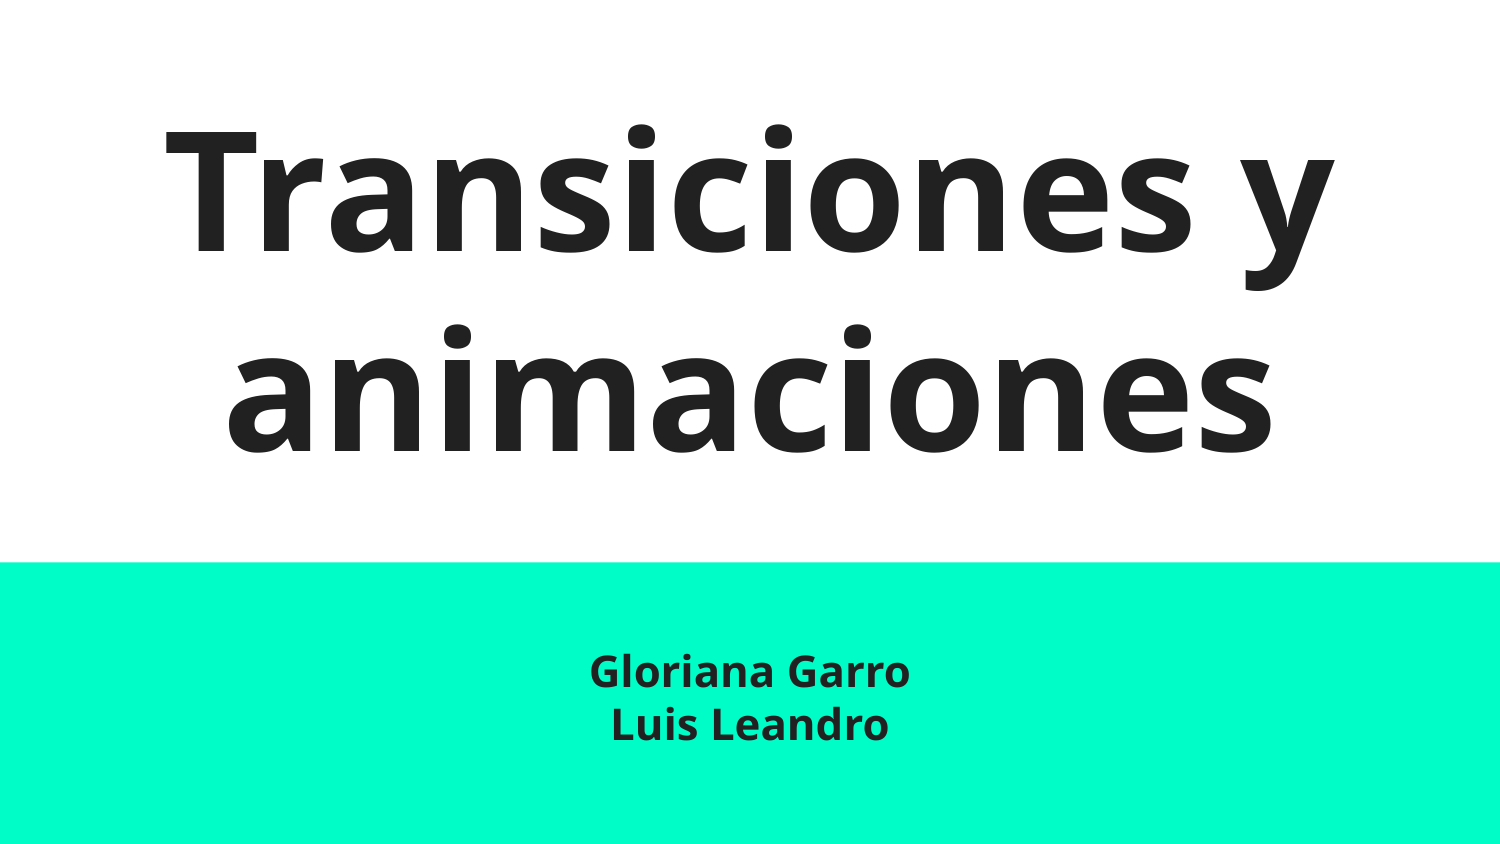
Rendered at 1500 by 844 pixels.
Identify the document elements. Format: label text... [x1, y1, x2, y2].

subtitle Gloriana Garro Luis Leandro [51, 638, 1449, 755]
title Transiciones y animaciones [51, 64, 1449, 506]
